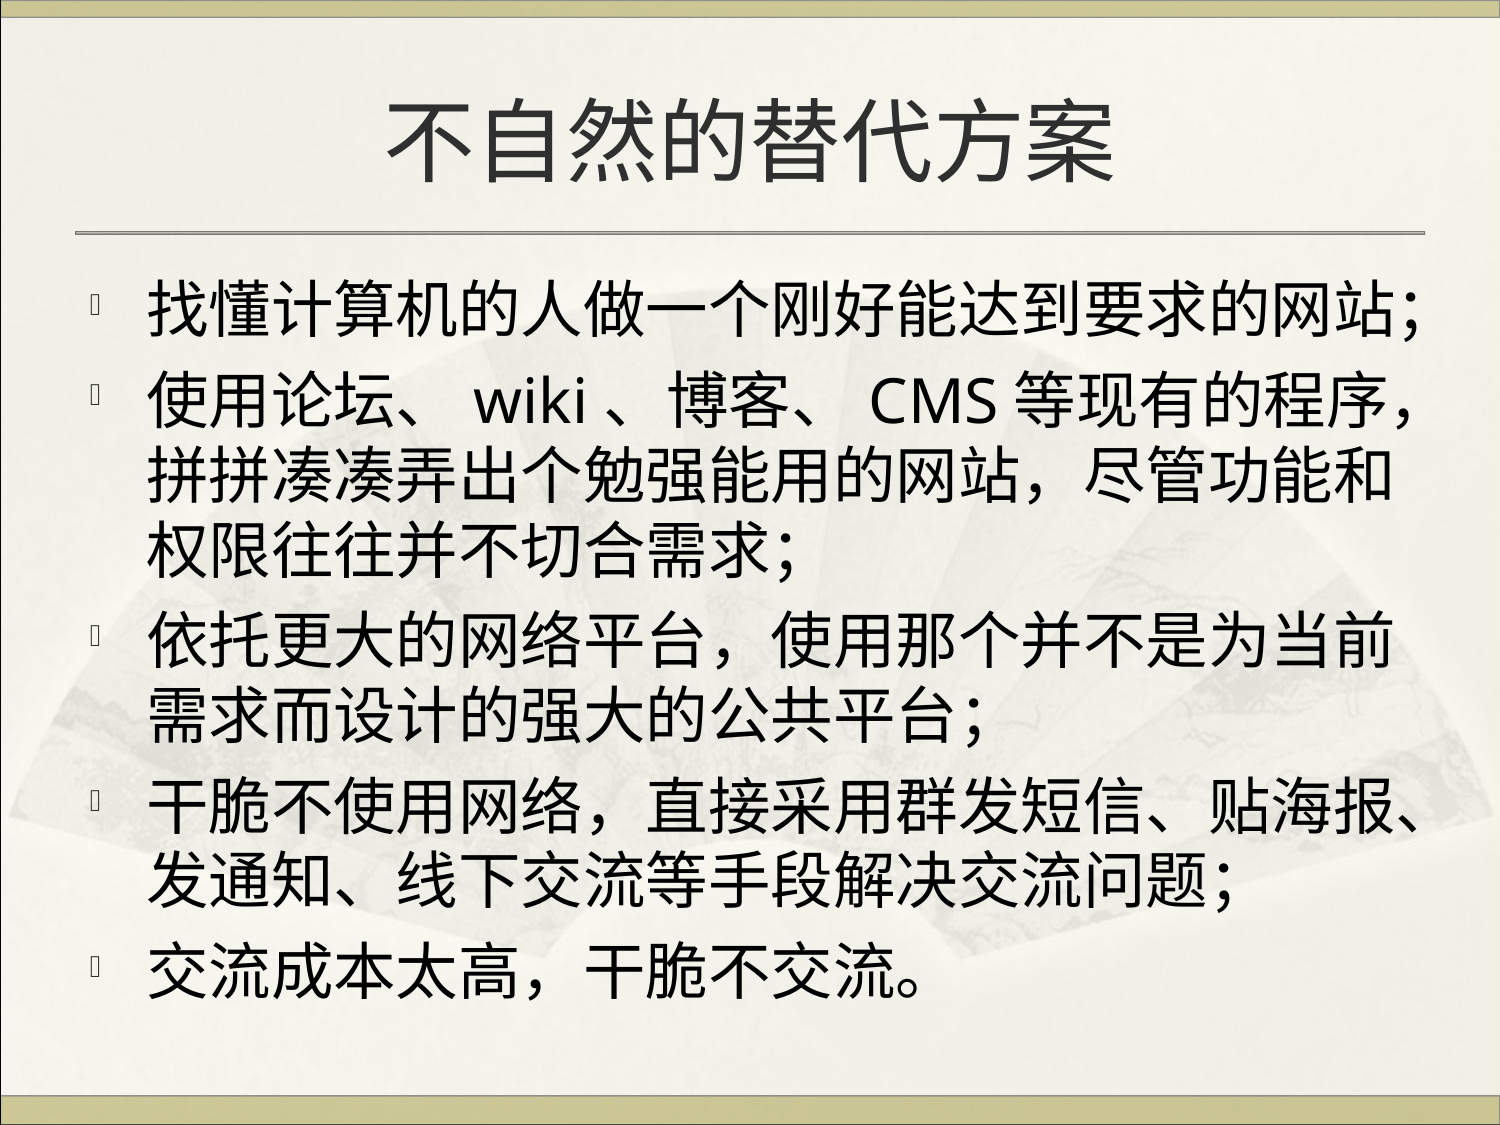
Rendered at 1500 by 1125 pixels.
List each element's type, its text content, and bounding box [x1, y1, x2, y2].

title 不自然的替代方案 [75, 45, 1426, 233]
list 找懂计算机的人做一个刚好能达到要求的网站； 使用论坛、wiki、博客、CMS等现有的程序，拼拼凑凑弄出个勉强能用的网站，尽管功能和权限往往并不切合需求； 依托更大的网络平台，使用那个并不是为当前需求而设计的强大的公共平台； 干脆不使用网络，直接采用群发短信、贴海报、发通知、线下交流等手段解决交流问题； 交流成本太高，干脆不交流。 [75, 262, 1426, 1032]
picture [0, 0, 1500, 1125]
